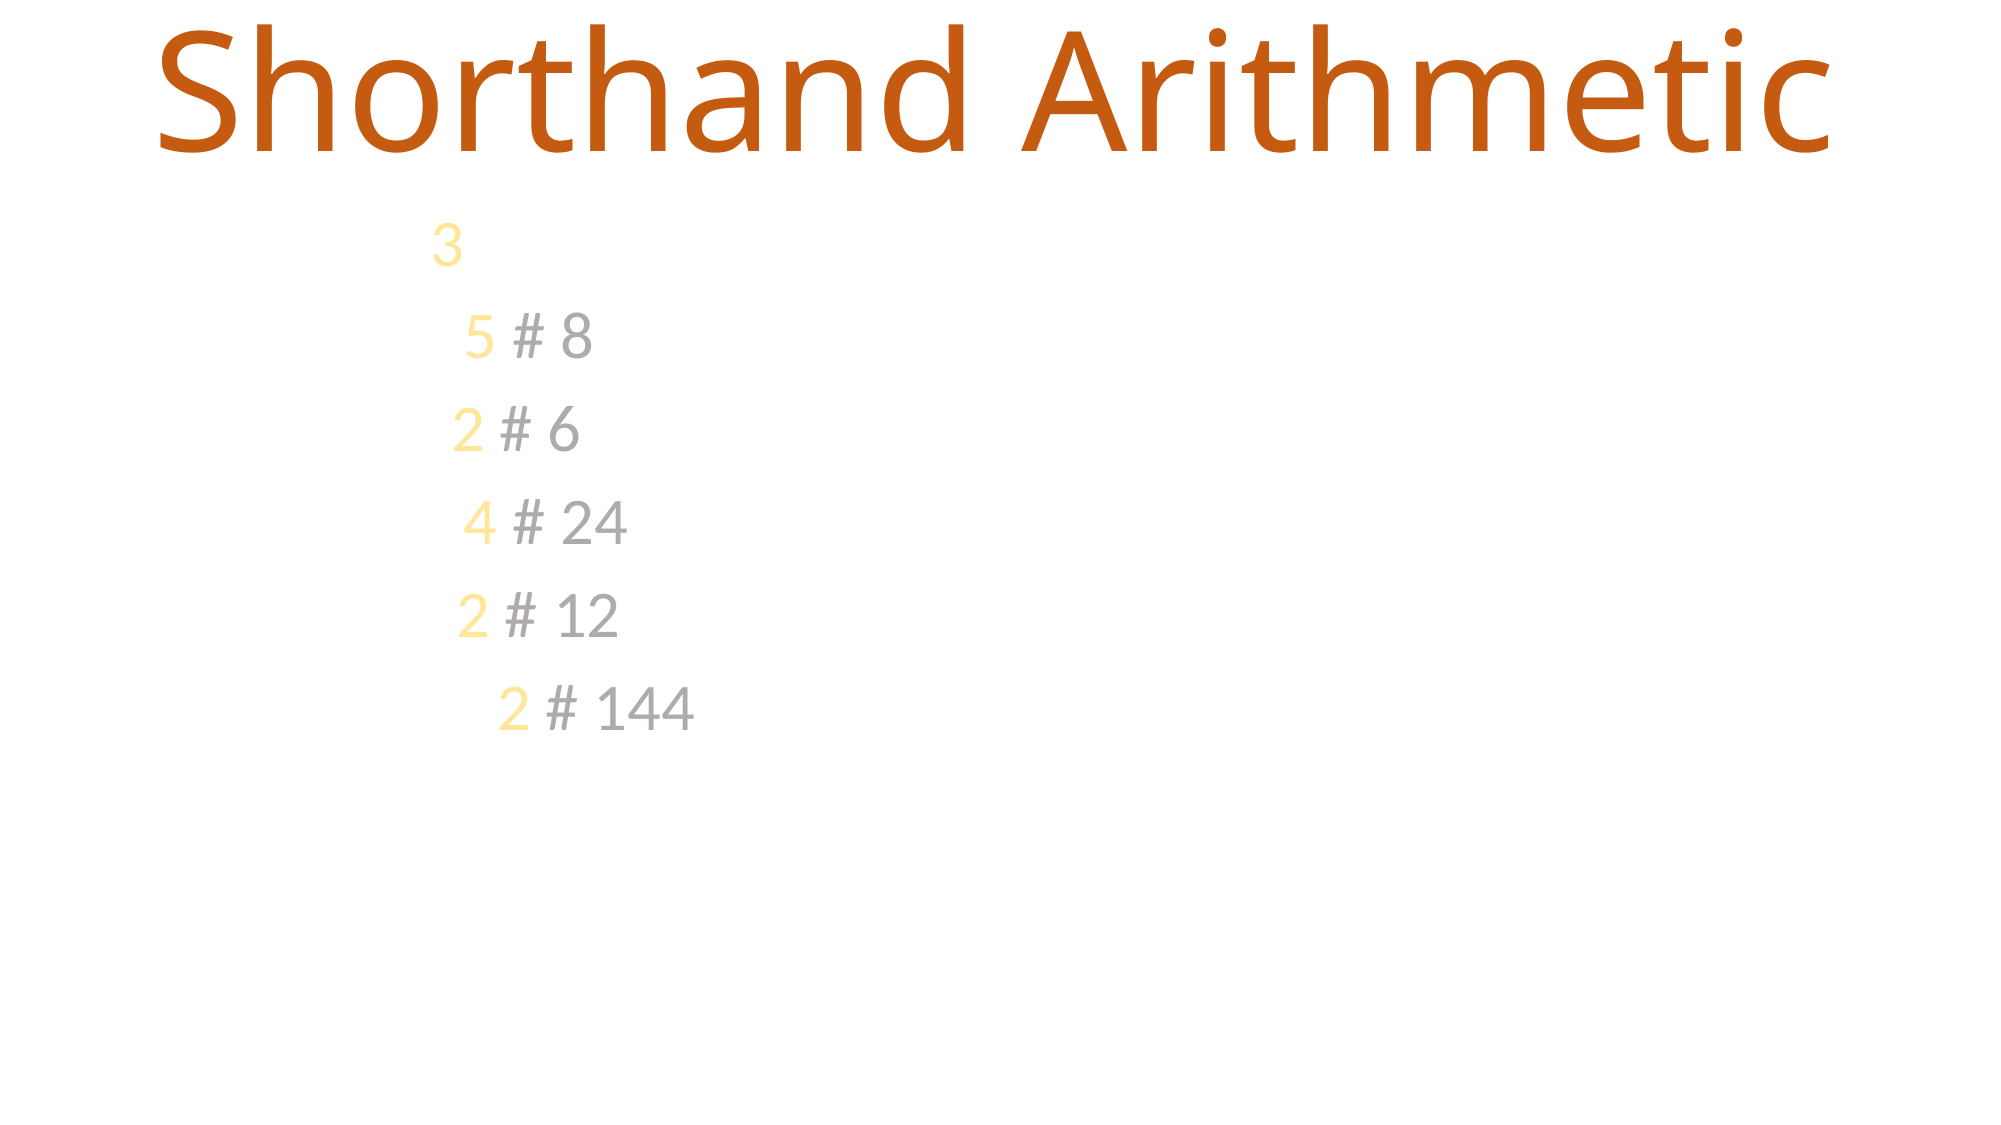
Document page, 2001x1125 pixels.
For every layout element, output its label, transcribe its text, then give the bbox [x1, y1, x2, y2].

list Shorthand Arithmetic number = 3 number += 5 # 8 number -= 2 # 6 number *= 4 # 24 number /= 2 # 12 number **= 2 # 144 [137, 0, 1863, 1014]
